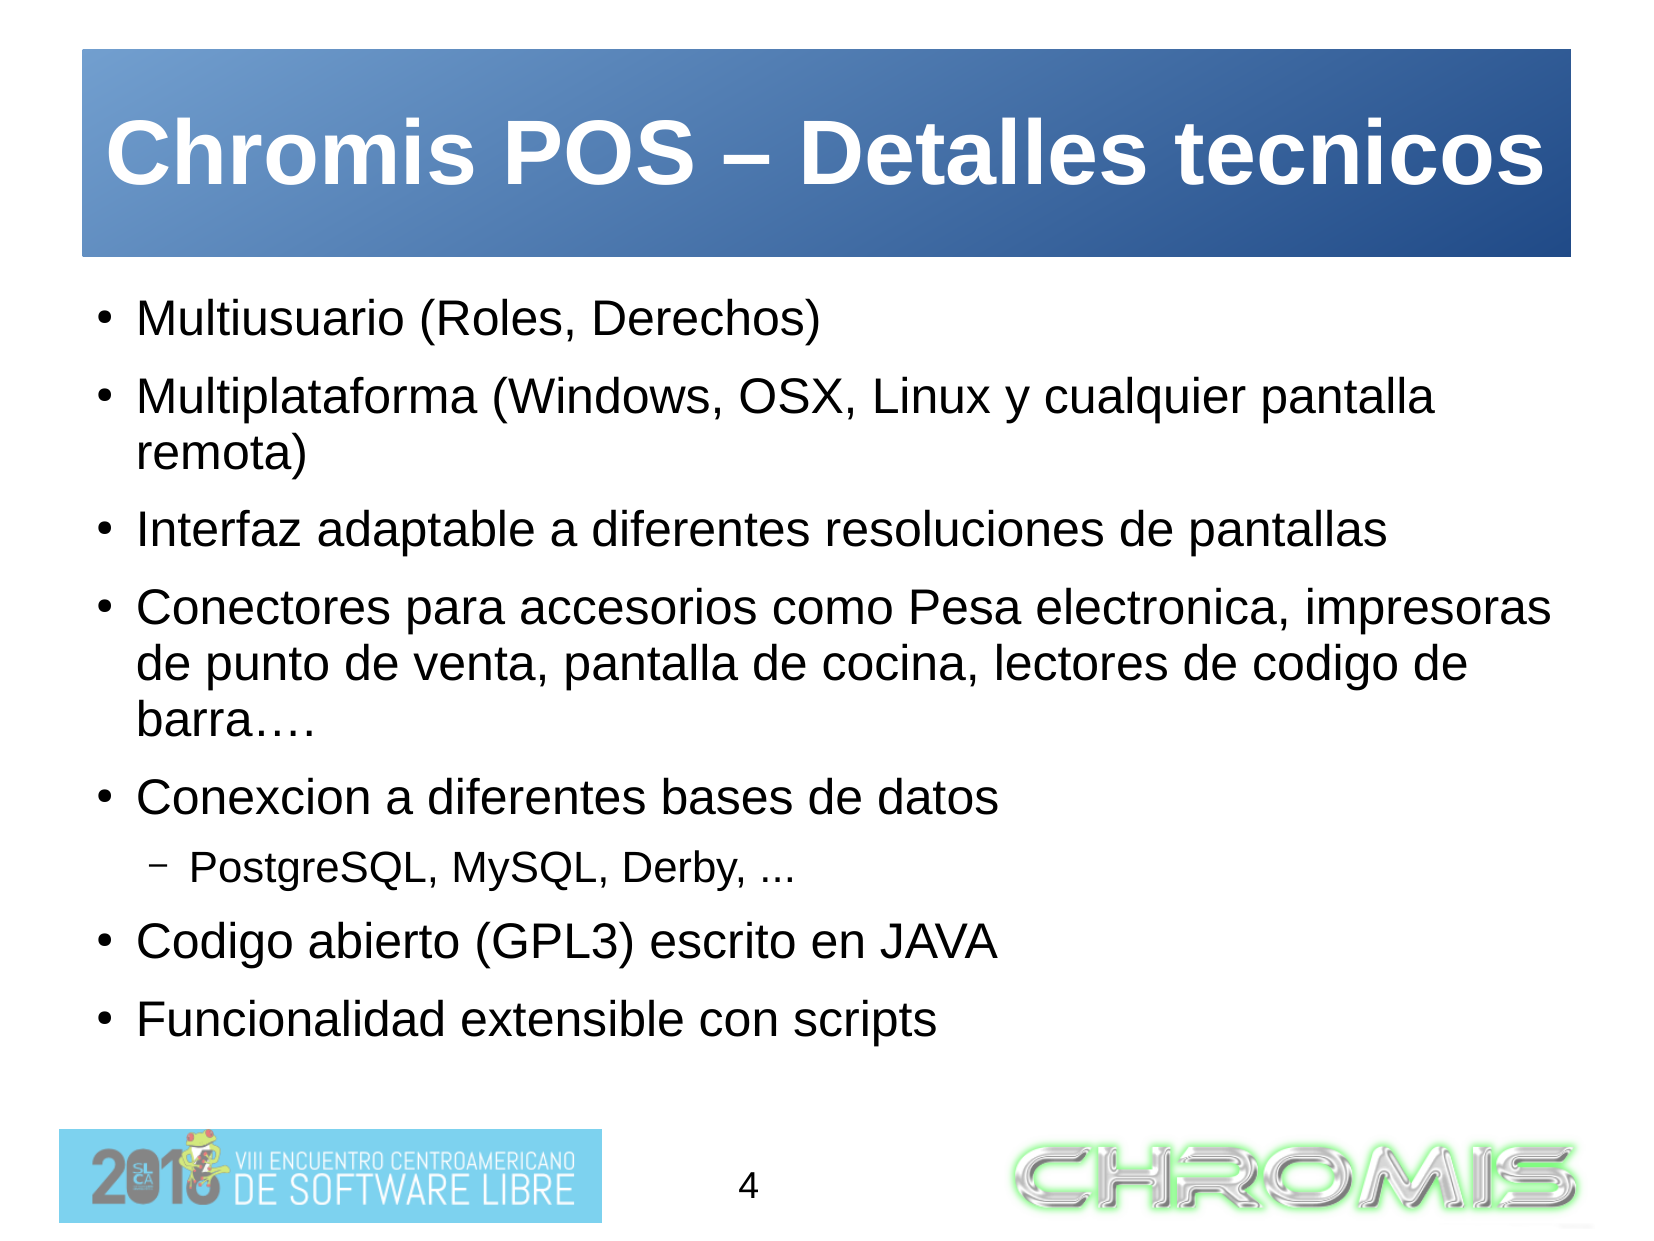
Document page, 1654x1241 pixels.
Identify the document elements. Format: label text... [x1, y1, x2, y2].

title Chromis POS – Detalles tecnicos [82, 49, 1571, 257]
list Multiusuario (Roles, Derechos) Multiplataforma (Windows, OSX, Linux y cualquier pantalla remota) Interfaz adaptable a diferentes resoluciones de pantallas Conectores para accesorios como Pesa electronica, impresoras de punto de venta, pantalla de cocina, lectores de codigo de barra…. Conexcion a diferentes bases de datos PostgreSQL, MySQL, Derby, ... Codigo abierto (GPL3) escrito en JAVA Funcionalidad extensible con scripts [82, 290, 1571, 1052]
